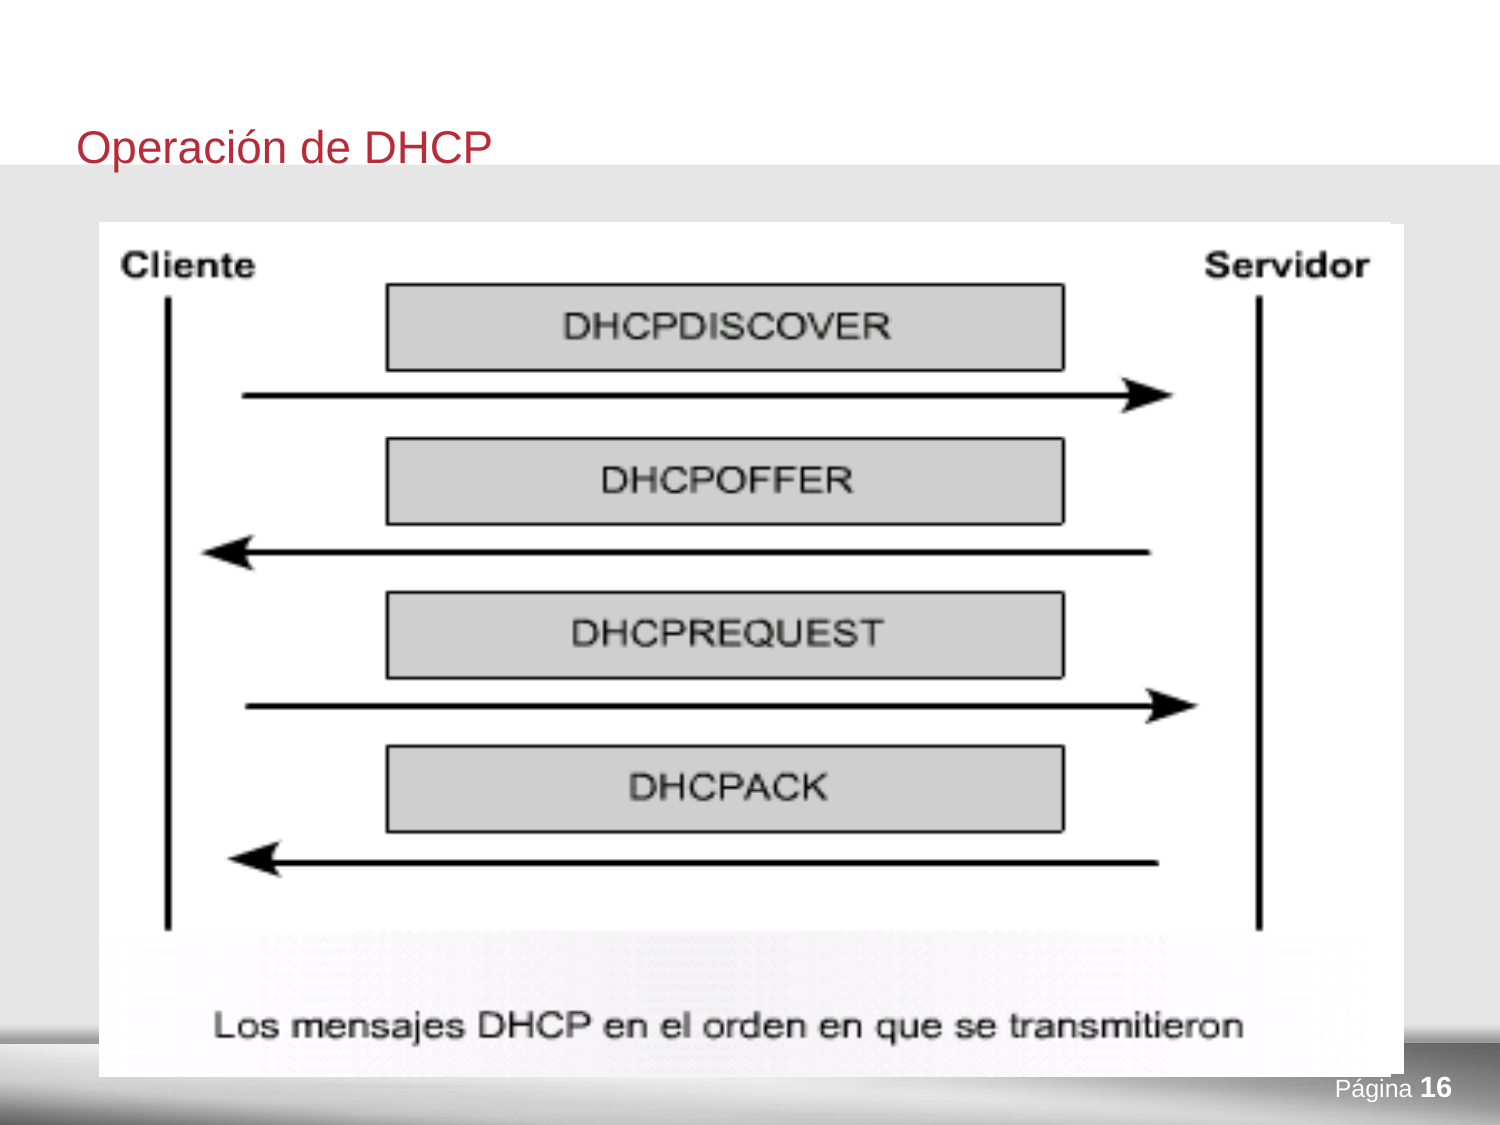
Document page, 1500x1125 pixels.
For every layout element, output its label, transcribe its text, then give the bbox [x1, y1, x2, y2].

picture [0, 222, 1500, 1125]
title Operación de DHCP [62, 41, 1314, 180]
